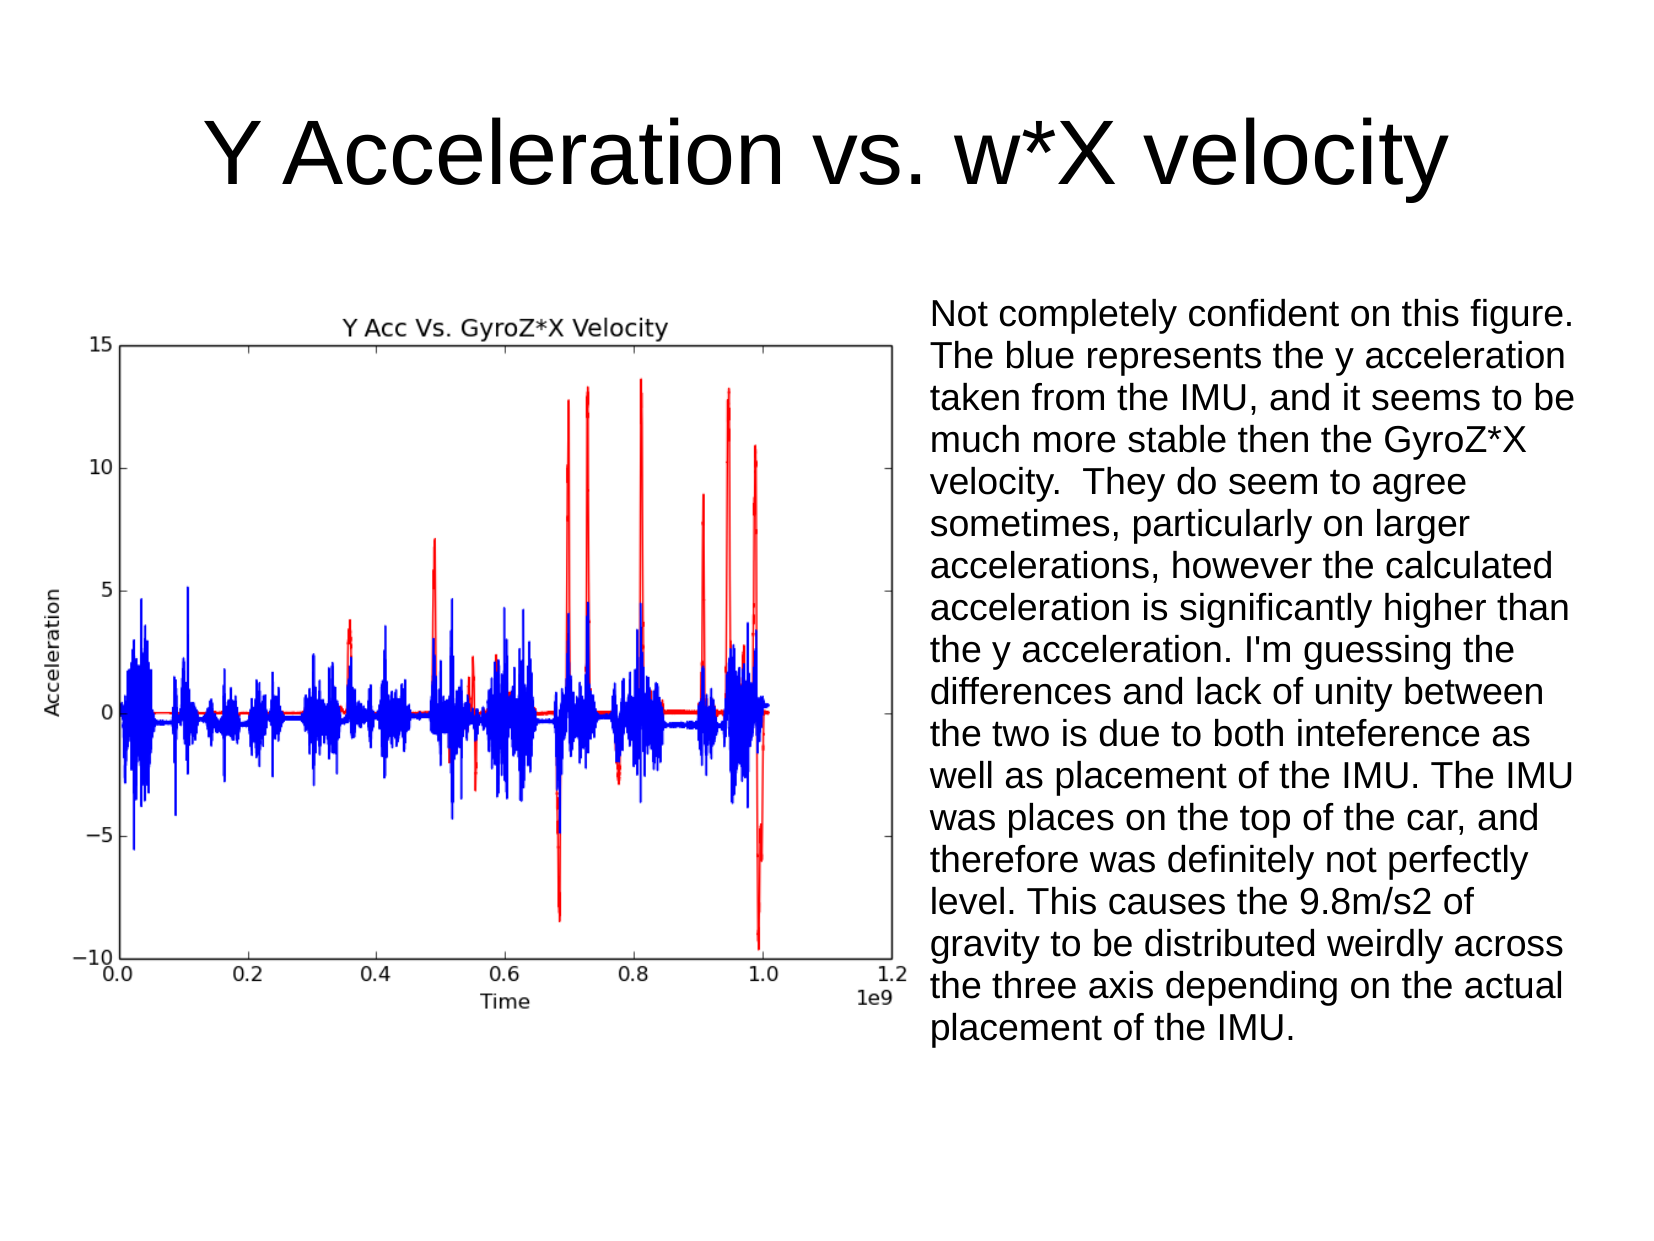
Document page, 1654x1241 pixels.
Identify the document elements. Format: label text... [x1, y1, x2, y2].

picture [0, 269, 991, 1036]
text_box Not completely confident on this figure. The blue represents the y acceleration taken from the IMU, and it seems to be much more stable then the GyroZ*X velocity. They do seem to agree sometimes, particularly on larger accelerations, however the calculated acceleration is significantly higher than the y acceleration. I'm guessing the differences and lack of unity between the two is due to both inteference as well as placement of the IMU. The IMU was places on the top of the car, and therefore was definitely not perfectly level. This causes the 9.8m/s2 of gravity to be distributed weirdly across the three axis depending on the actual placement of the IMU. [915, 285, 1596, 1056]
title Y Acceleration vs. w*X velocity [82, 49, 1571, 257]
